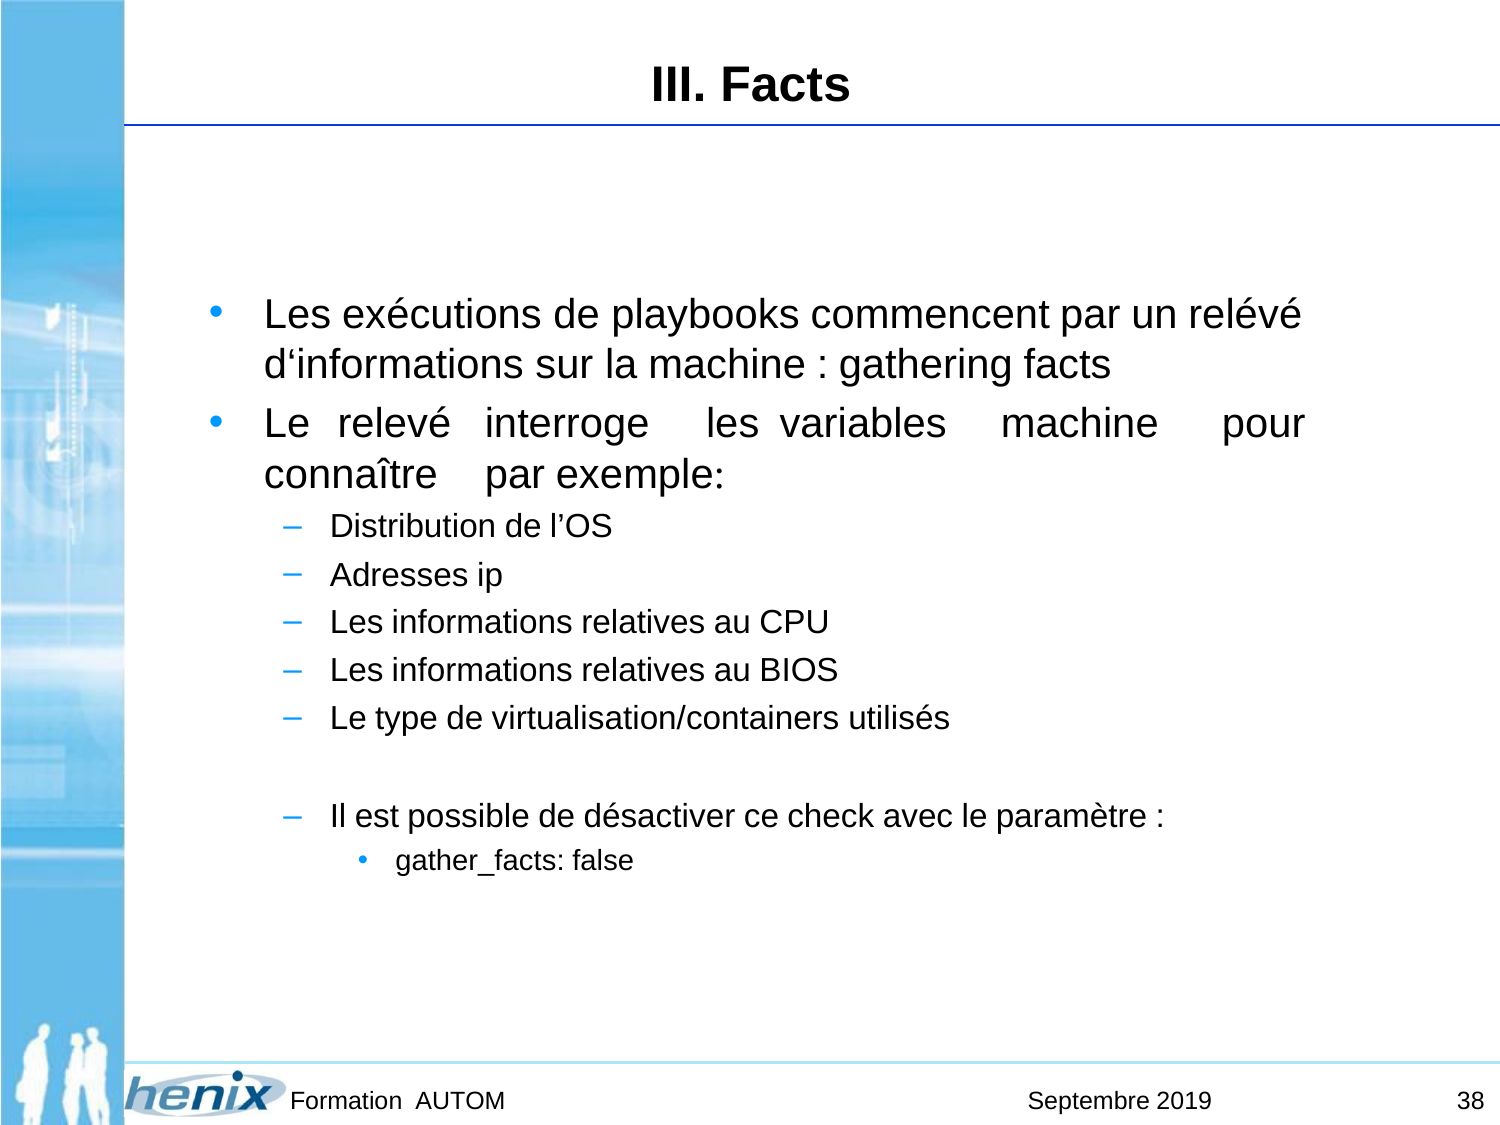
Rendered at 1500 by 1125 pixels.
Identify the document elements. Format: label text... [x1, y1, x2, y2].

text_box Septembre 2019 [1025, 1084, 1288, 1115]
text_box III. Facts [138, 50, 1363, 112]
picture [0, 0, 126, 1125]
text_box Les exécutions de playbooks commencent par un relévé d‘informations sur la machine : gathering facts Le relevé interroge les variables machine pour connaître par exemple: Distribution de l’OS Adresses ip Les informations relatives au CPU Les informations relatives au BIOS Le type de virtualisation/containers utilisés Il est possible de désactiver ce check avec le paramètre : gather_facts: false [93, 286, 1407, 827]
text_box [123, 1070, 287, 1117]
text_box Formation AUTOM [288, 1084, 507, 1115]
text_box <numéro> [1452, 1084, 1490, 1115]
